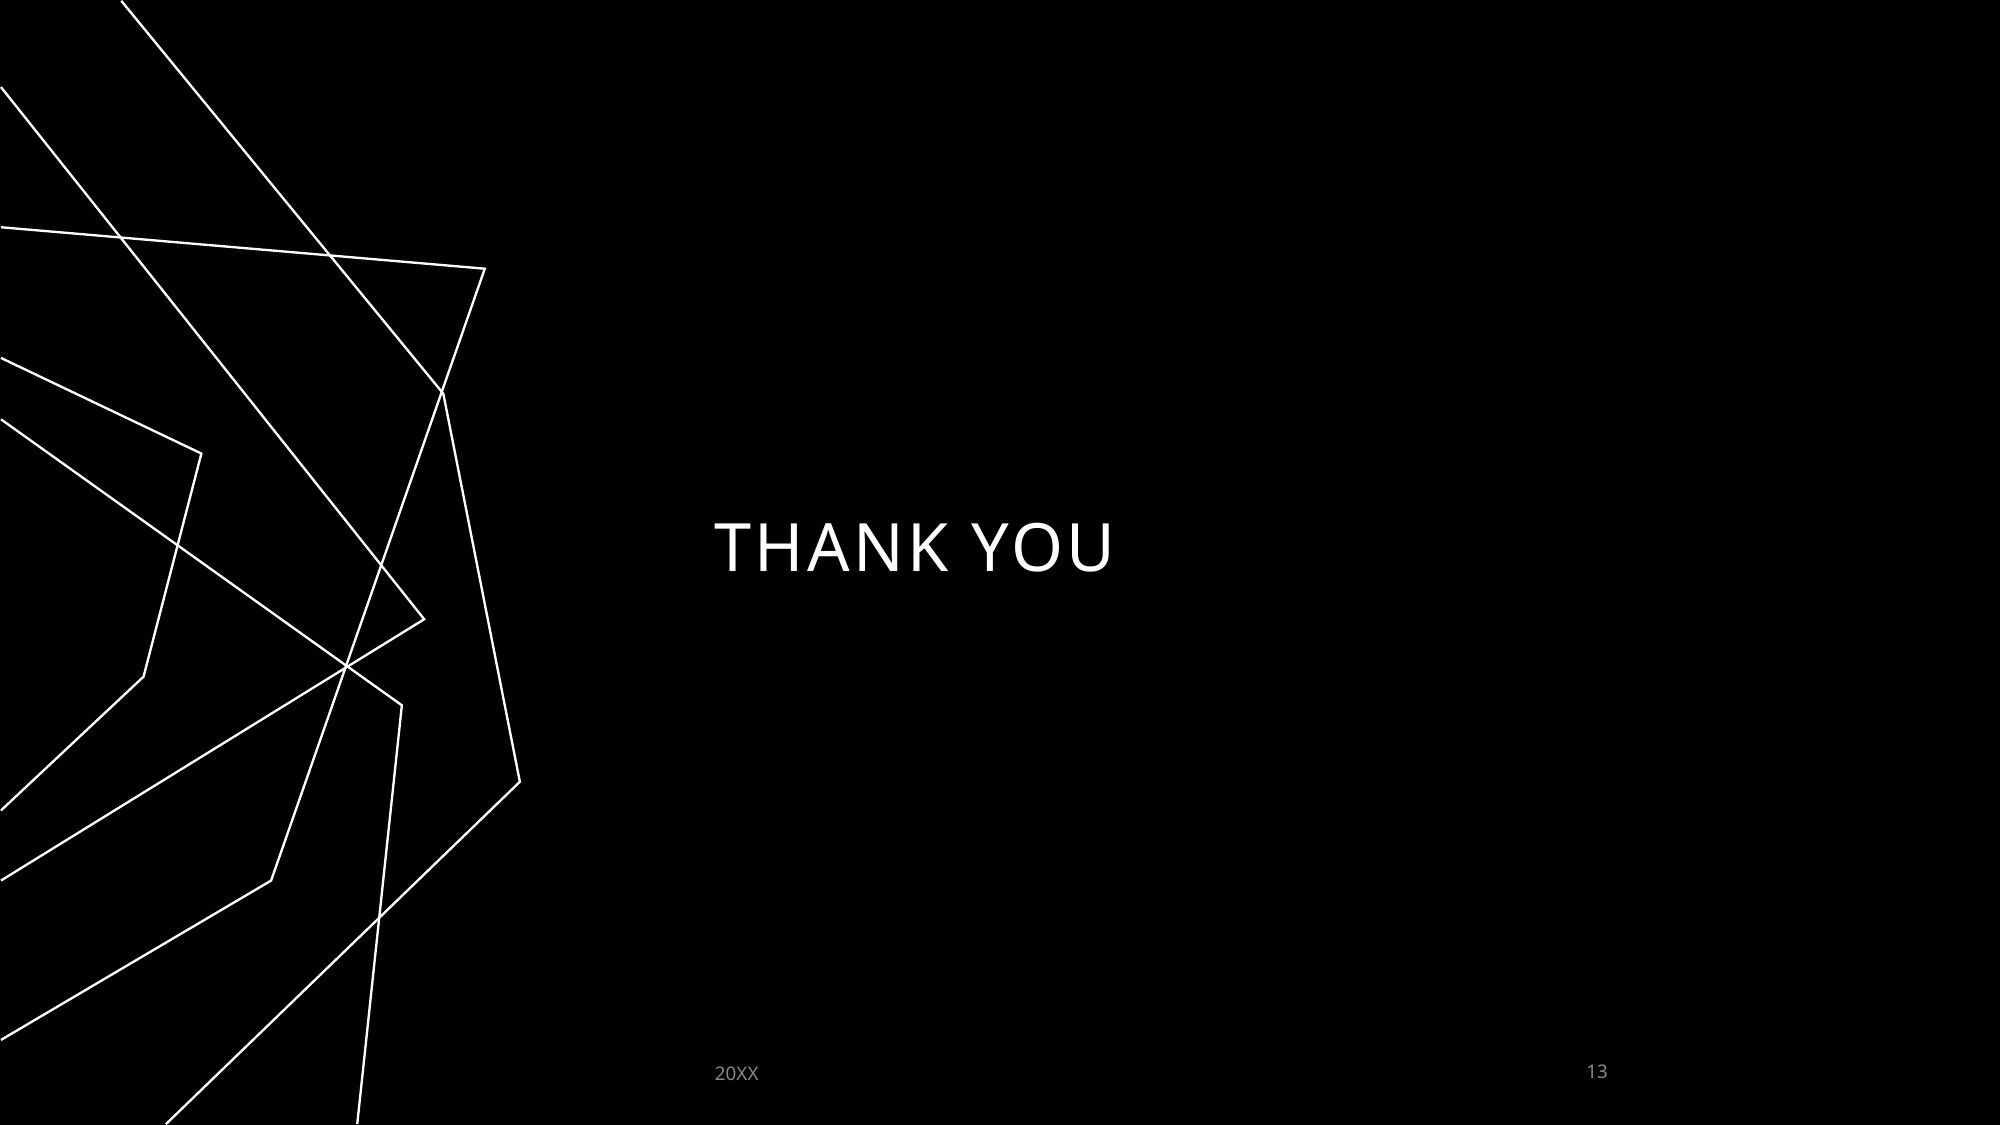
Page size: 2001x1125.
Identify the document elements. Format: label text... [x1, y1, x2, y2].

slide_number 12 [1571, 1042, 1863, 1103]
title THANK YOU [699, 265, 1386, 594]
slide_number 20XX [699, 1042, 992, 1103]
